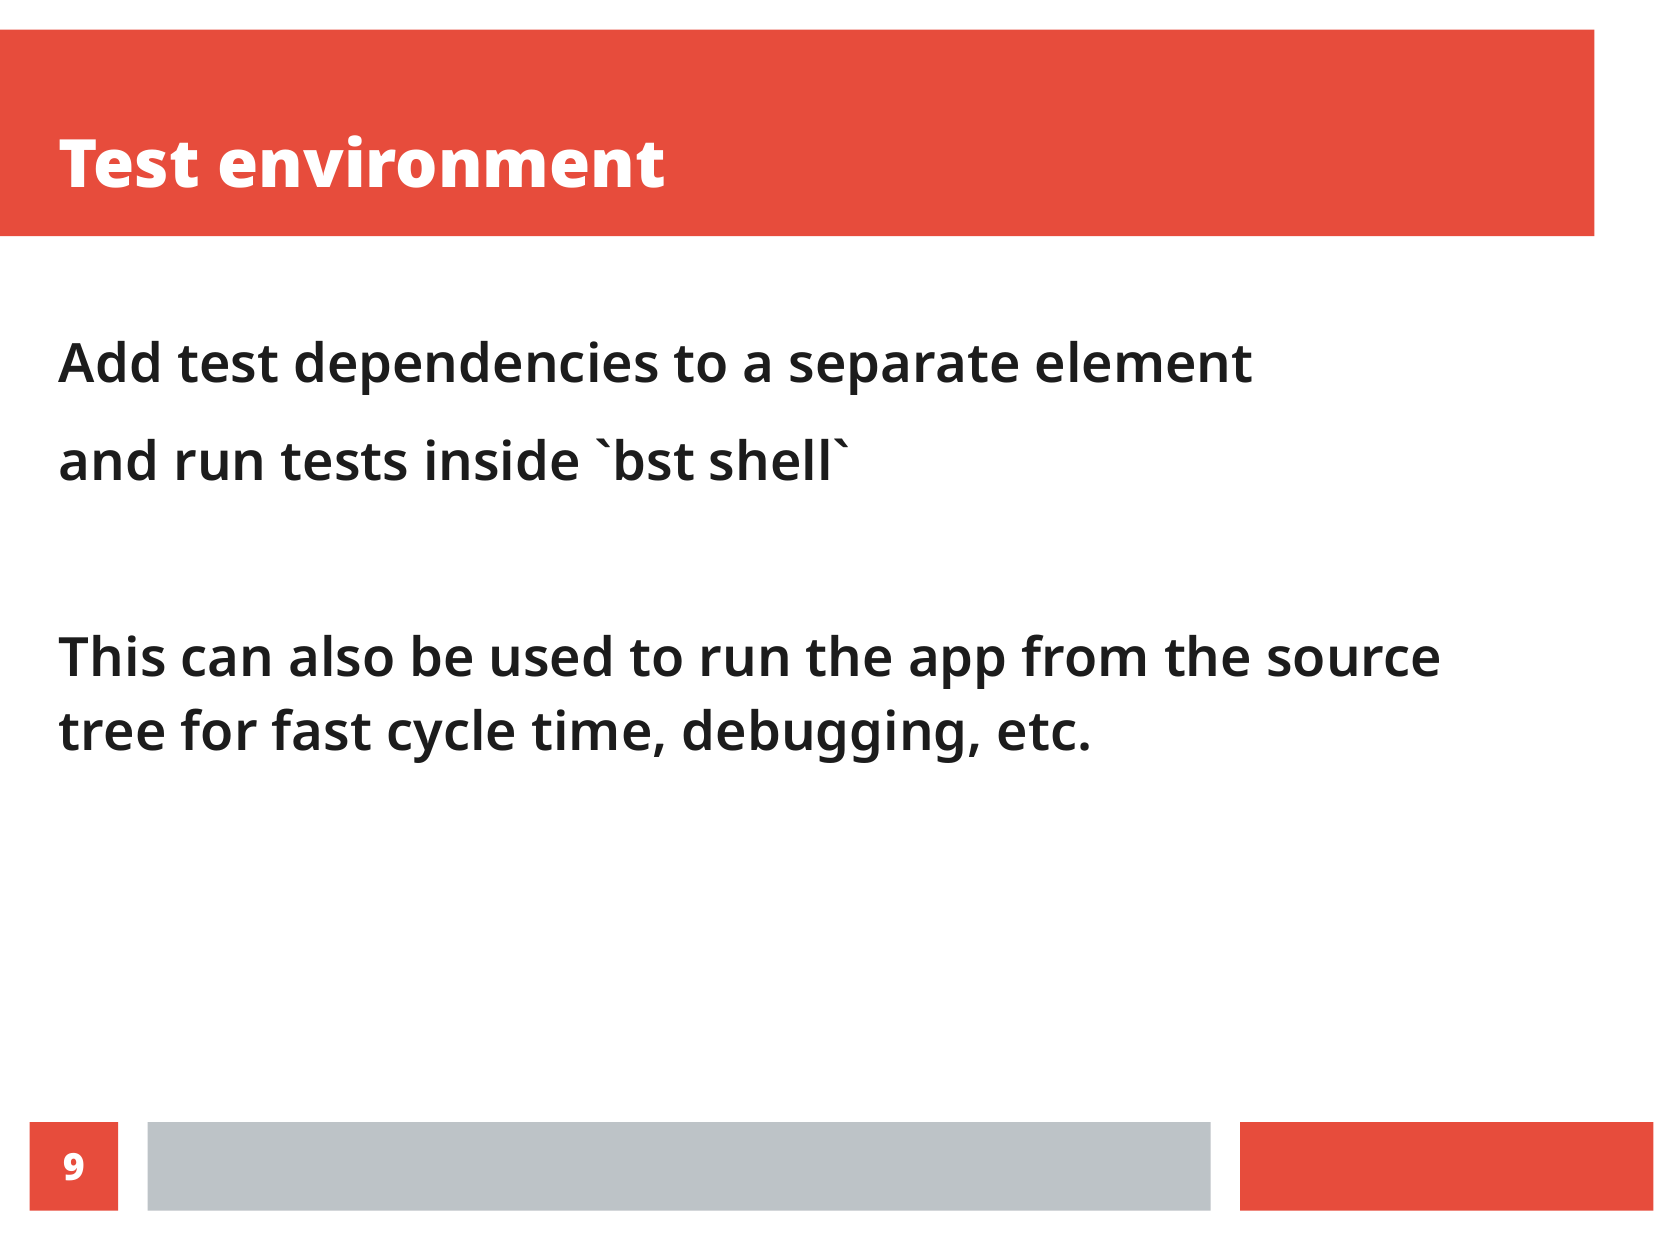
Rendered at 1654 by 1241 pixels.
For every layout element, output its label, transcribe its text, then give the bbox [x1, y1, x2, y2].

title Test environment [59, 59, 1595, 207]
list Add test dependencies to a separate element and run tests inside `bst shell` This can also be used to run the app from the source tree for fast cycle time, debugging, etc. [59, 324, 1565, 1093]
